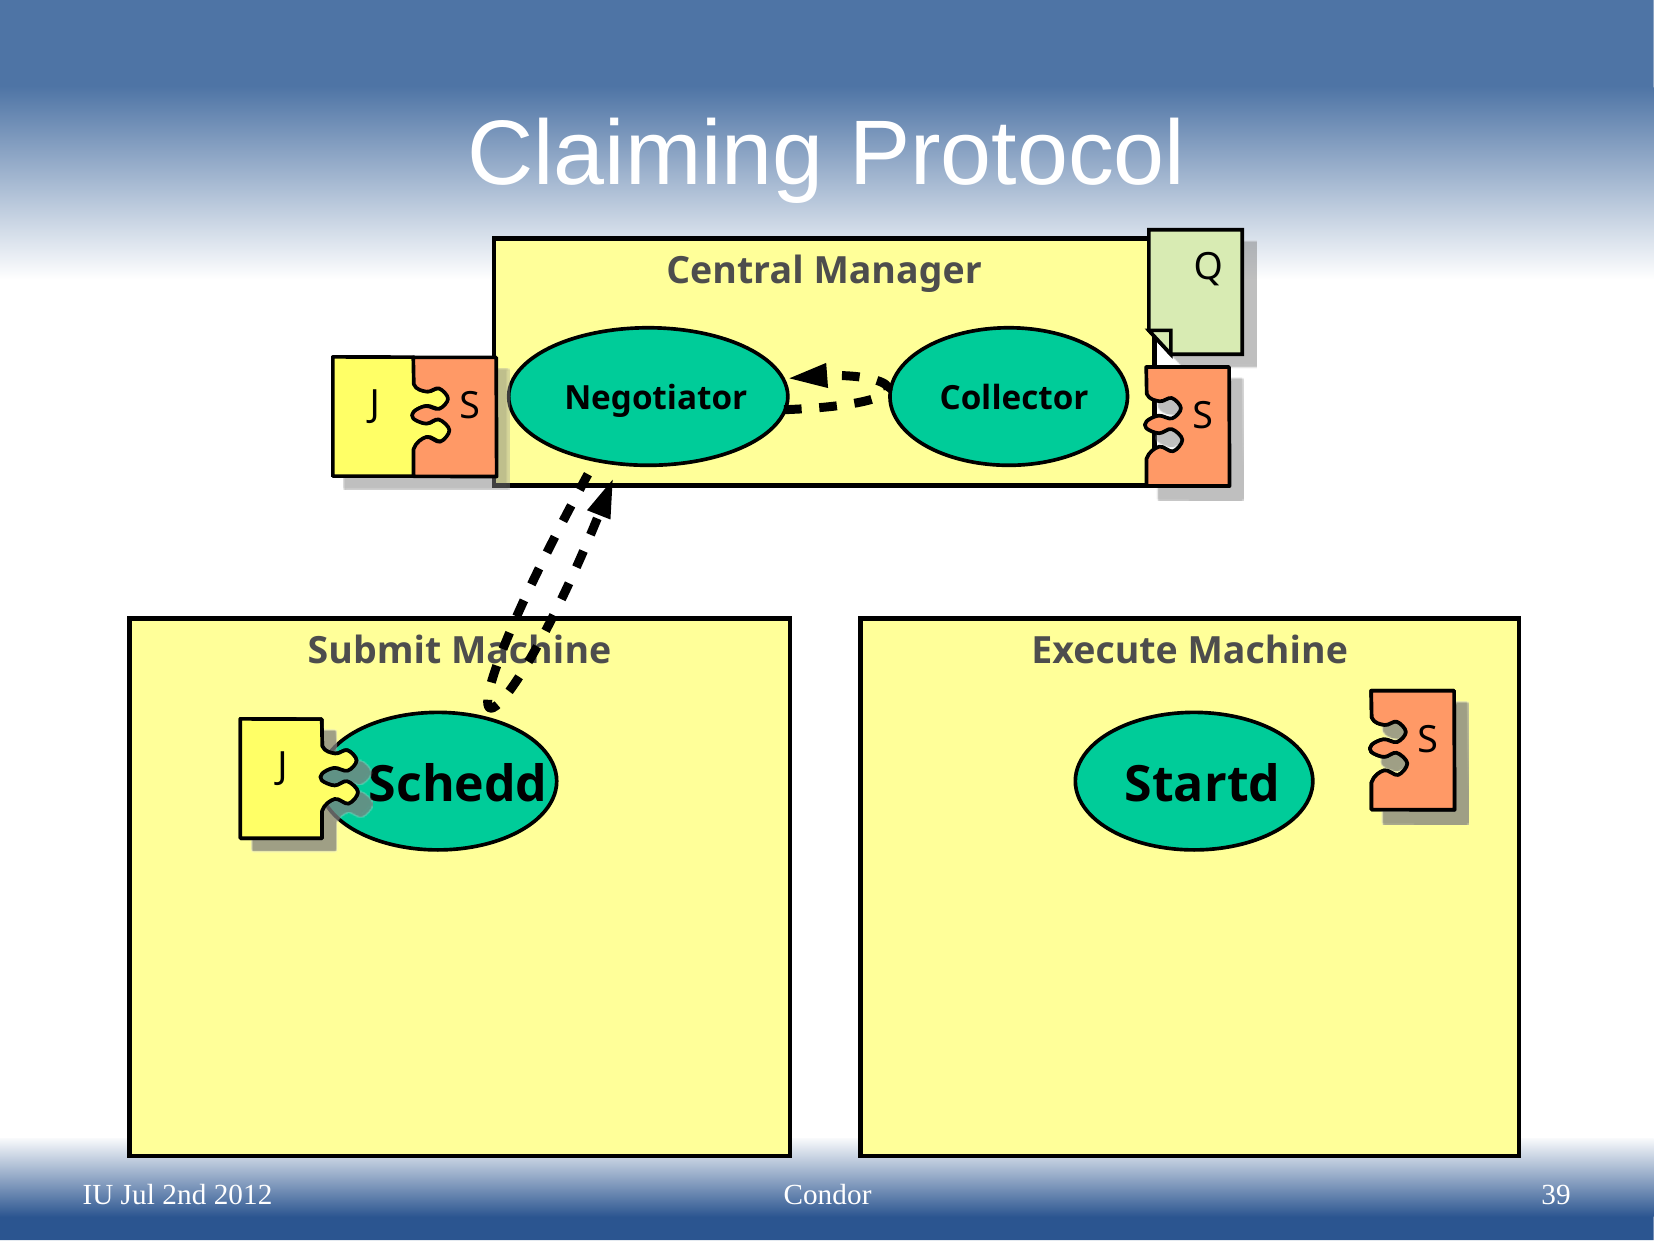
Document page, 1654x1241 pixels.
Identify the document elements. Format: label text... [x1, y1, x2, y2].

text_box Schedd [321, 712, 557, 850]
text_box J [354, 371, 395, 432]
title Claiming Protocol [82, 49, 1571, 257]
text_box Negotiator [508, 327, 788, 466]
text_box [1146, 367, 1230, 487]
text_box Central Manager [494, 238, 1155, 486]
text_box Submit Machine [129, 618, 790, 1157]
text_box S [444, 373, 495, 434]
text_box Execute Machine [860, 618, 1520, 1157]
text_box [1144, 414, 1177, 434]
text_box Startd [1075, 712, 1313, 850]
text_box Q [1148, 229, 1243, 355]
text_box [1371, 690, 1455, 810]
text_box [1369, 738, 1402, 757]
text_box S [1177, 383, 1228, 444]
text_box Collector [889, 327, 1128, 466]
text_box [331, 356, 497, 477]
text_box [240, 718, 358, 839]
text_box S [1402, 706, 1453, 768]
text_box J [262, 733, 303, 794]
